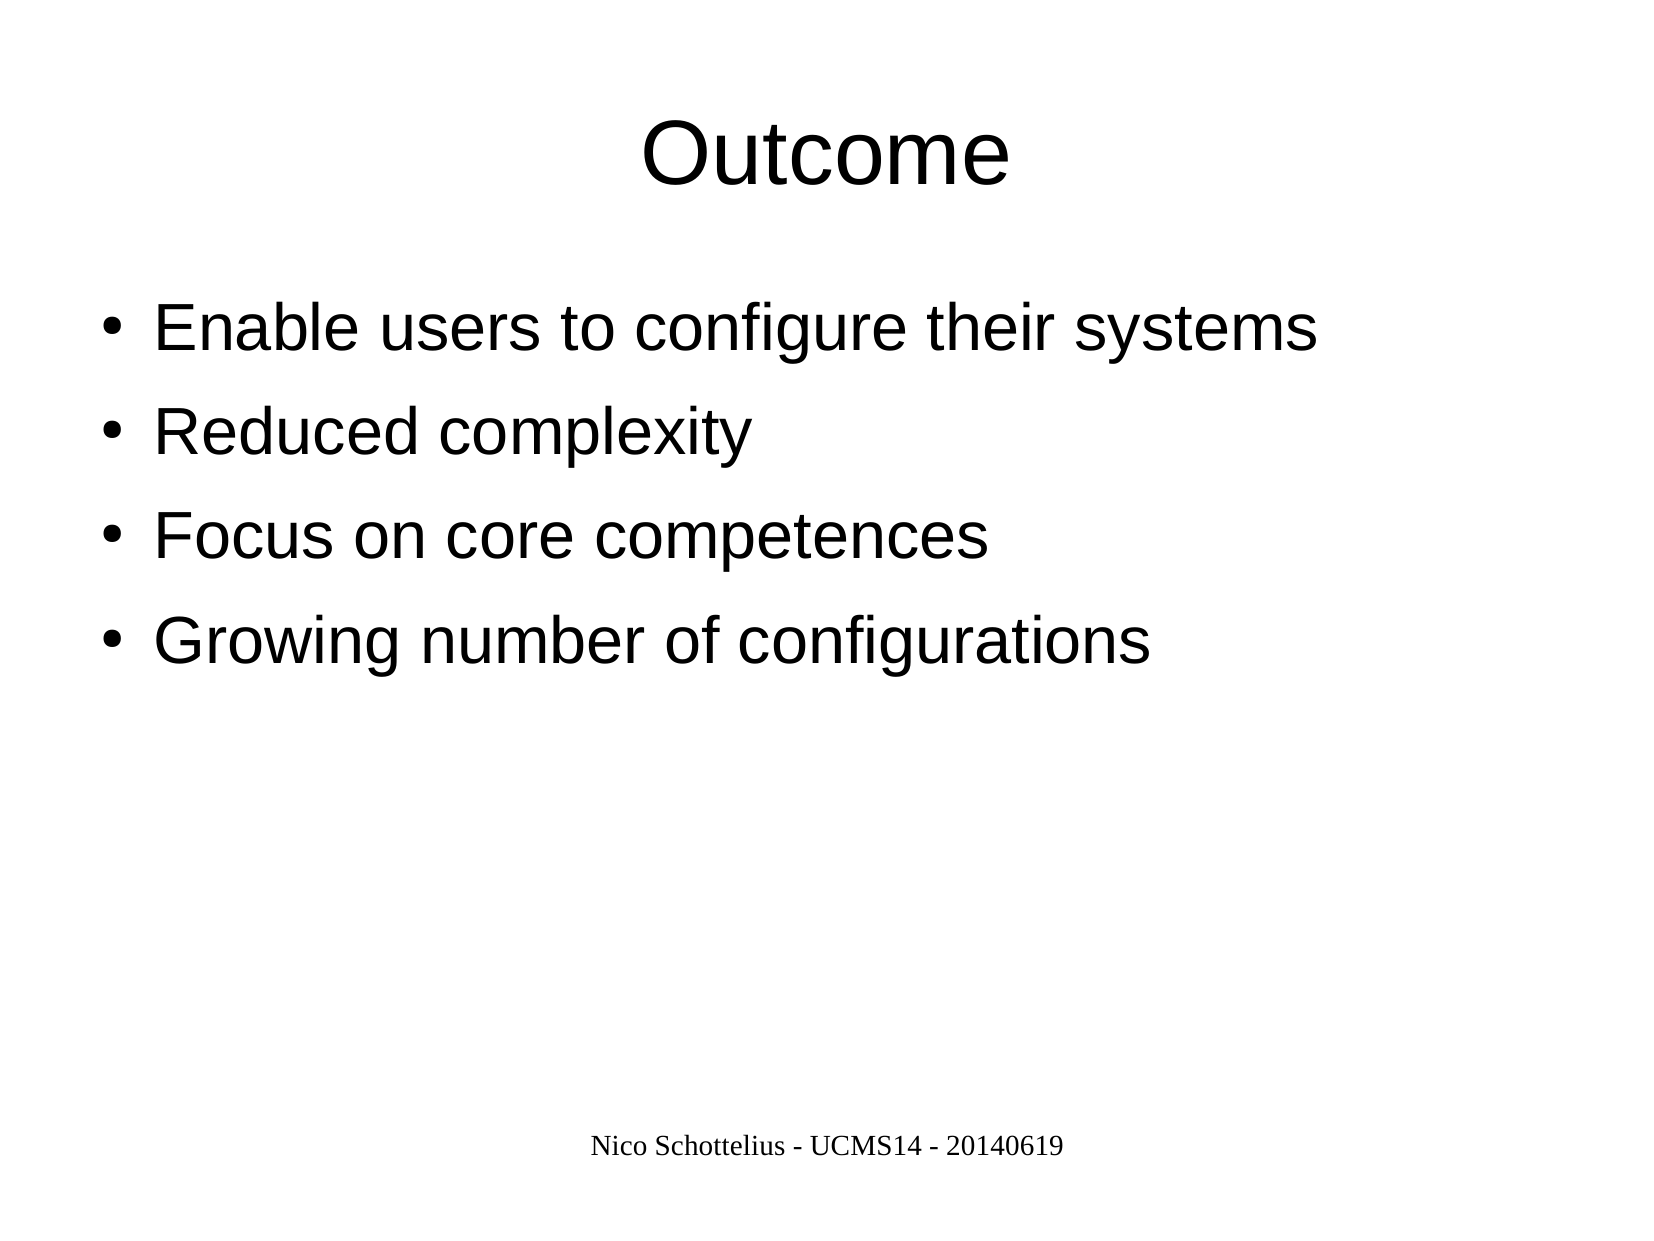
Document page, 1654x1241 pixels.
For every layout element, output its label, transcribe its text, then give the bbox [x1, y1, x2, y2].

list Enable users to configure their systems Reduced complexity Focus on core competences Growing number of configurations [82, 290, 1538, 1010]
title Outcome [82, 49, 1571, 257]
